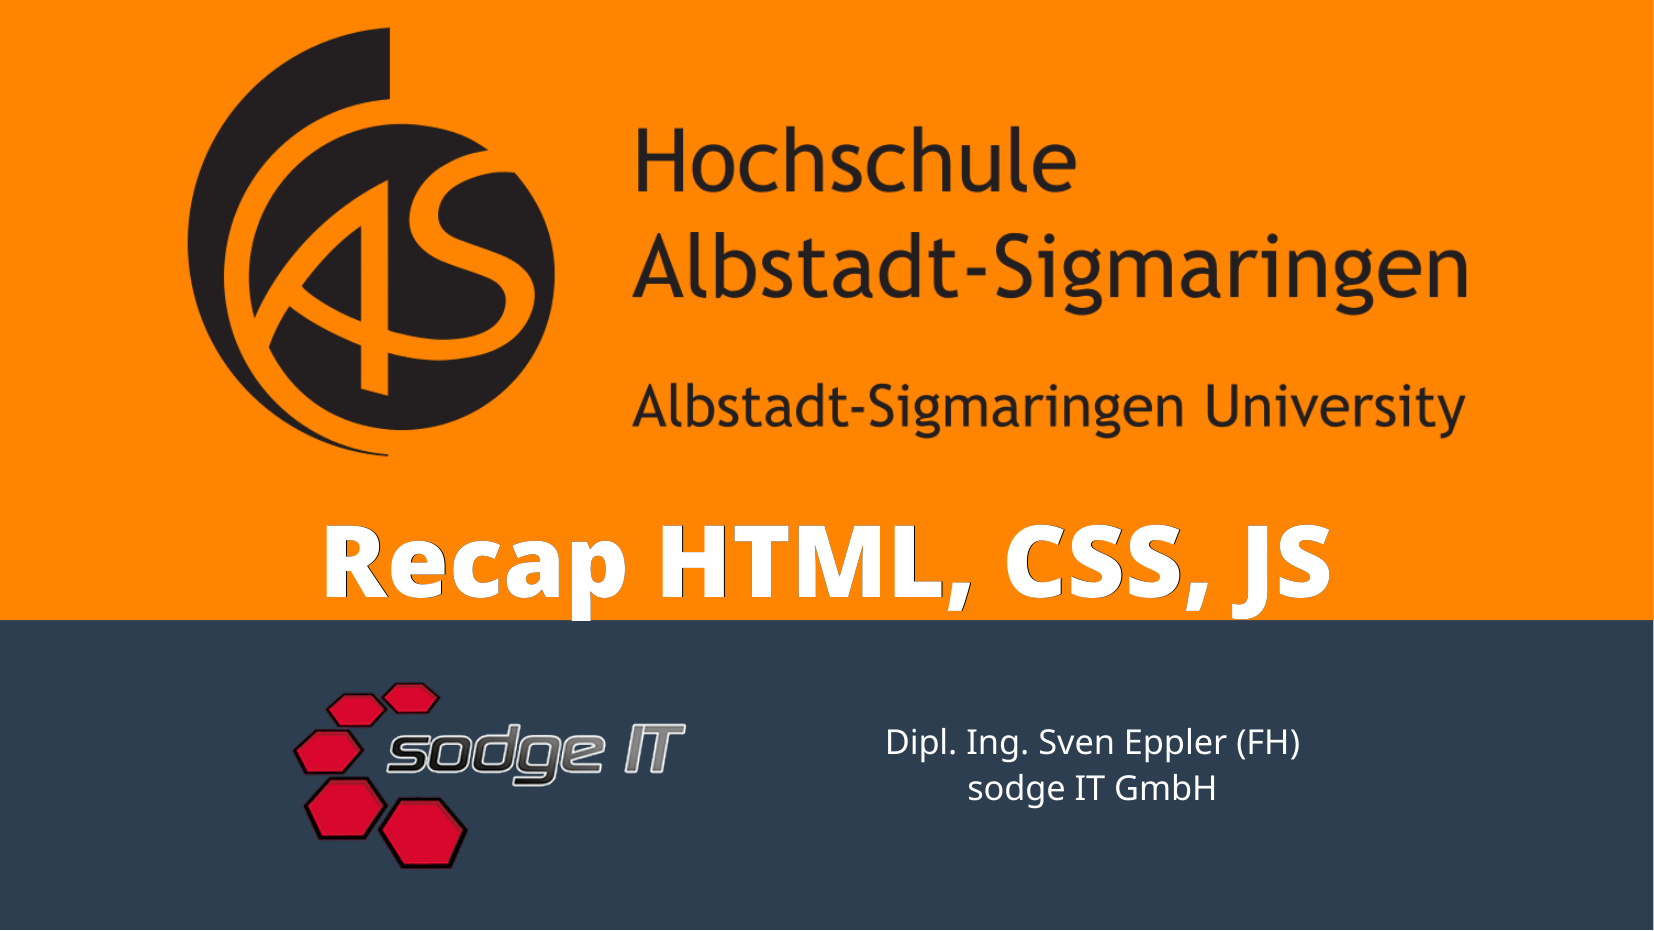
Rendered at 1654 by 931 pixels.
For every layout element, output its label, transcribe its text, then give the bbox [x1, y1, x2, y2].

title Recap HTML, CSS, JS [59, 436, 1595, 612]
picture [271, 677, 697, 875]
picture [168, 11, 1486, 473]
subtitle Dipl. Ing. Sven Eppler (FH) sodge IT GmbH [590, 642, 1595, 886]
